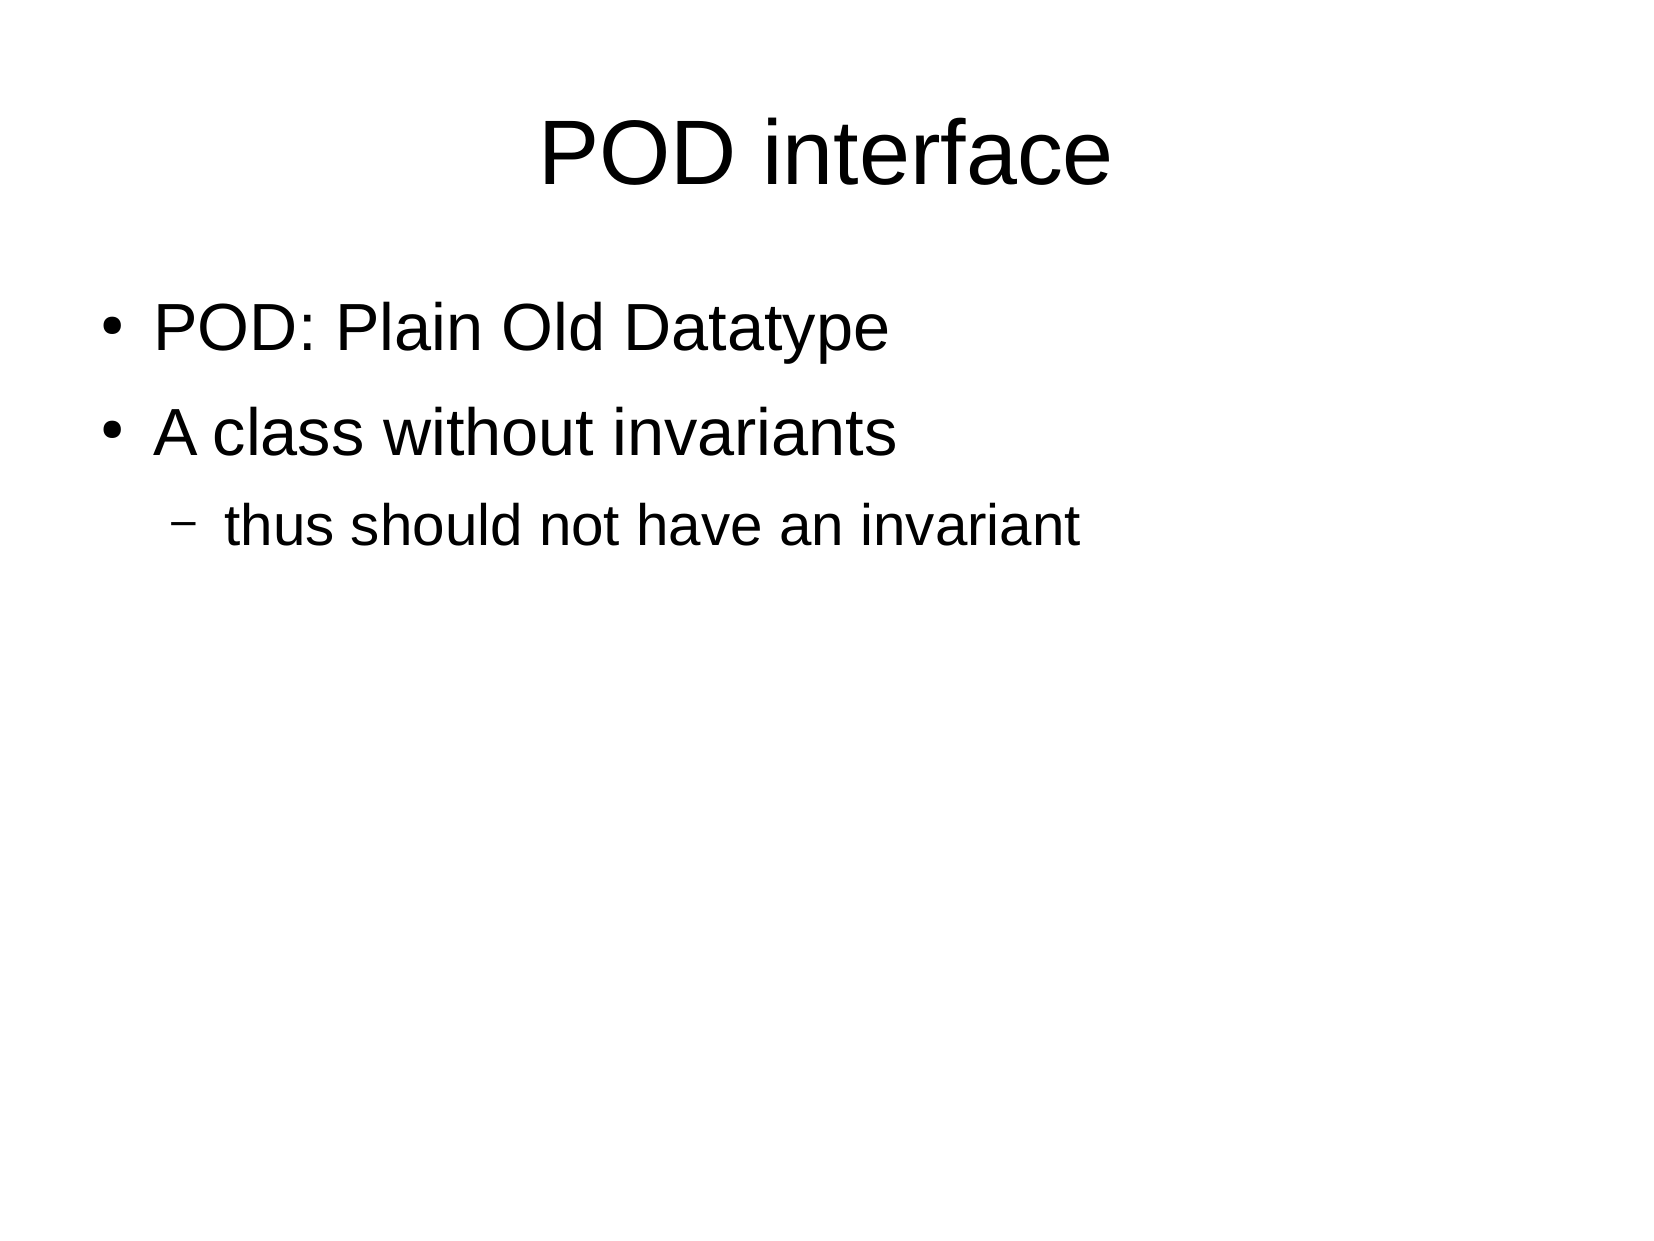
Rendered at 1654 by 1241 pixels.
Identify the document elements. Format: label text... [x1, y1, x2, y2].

list POD: Plain Old Datatype A class without invariants thus should not have an invariant [82, 290, 1571, 1010]
title POD interface [82, 49, 1571, 257]
